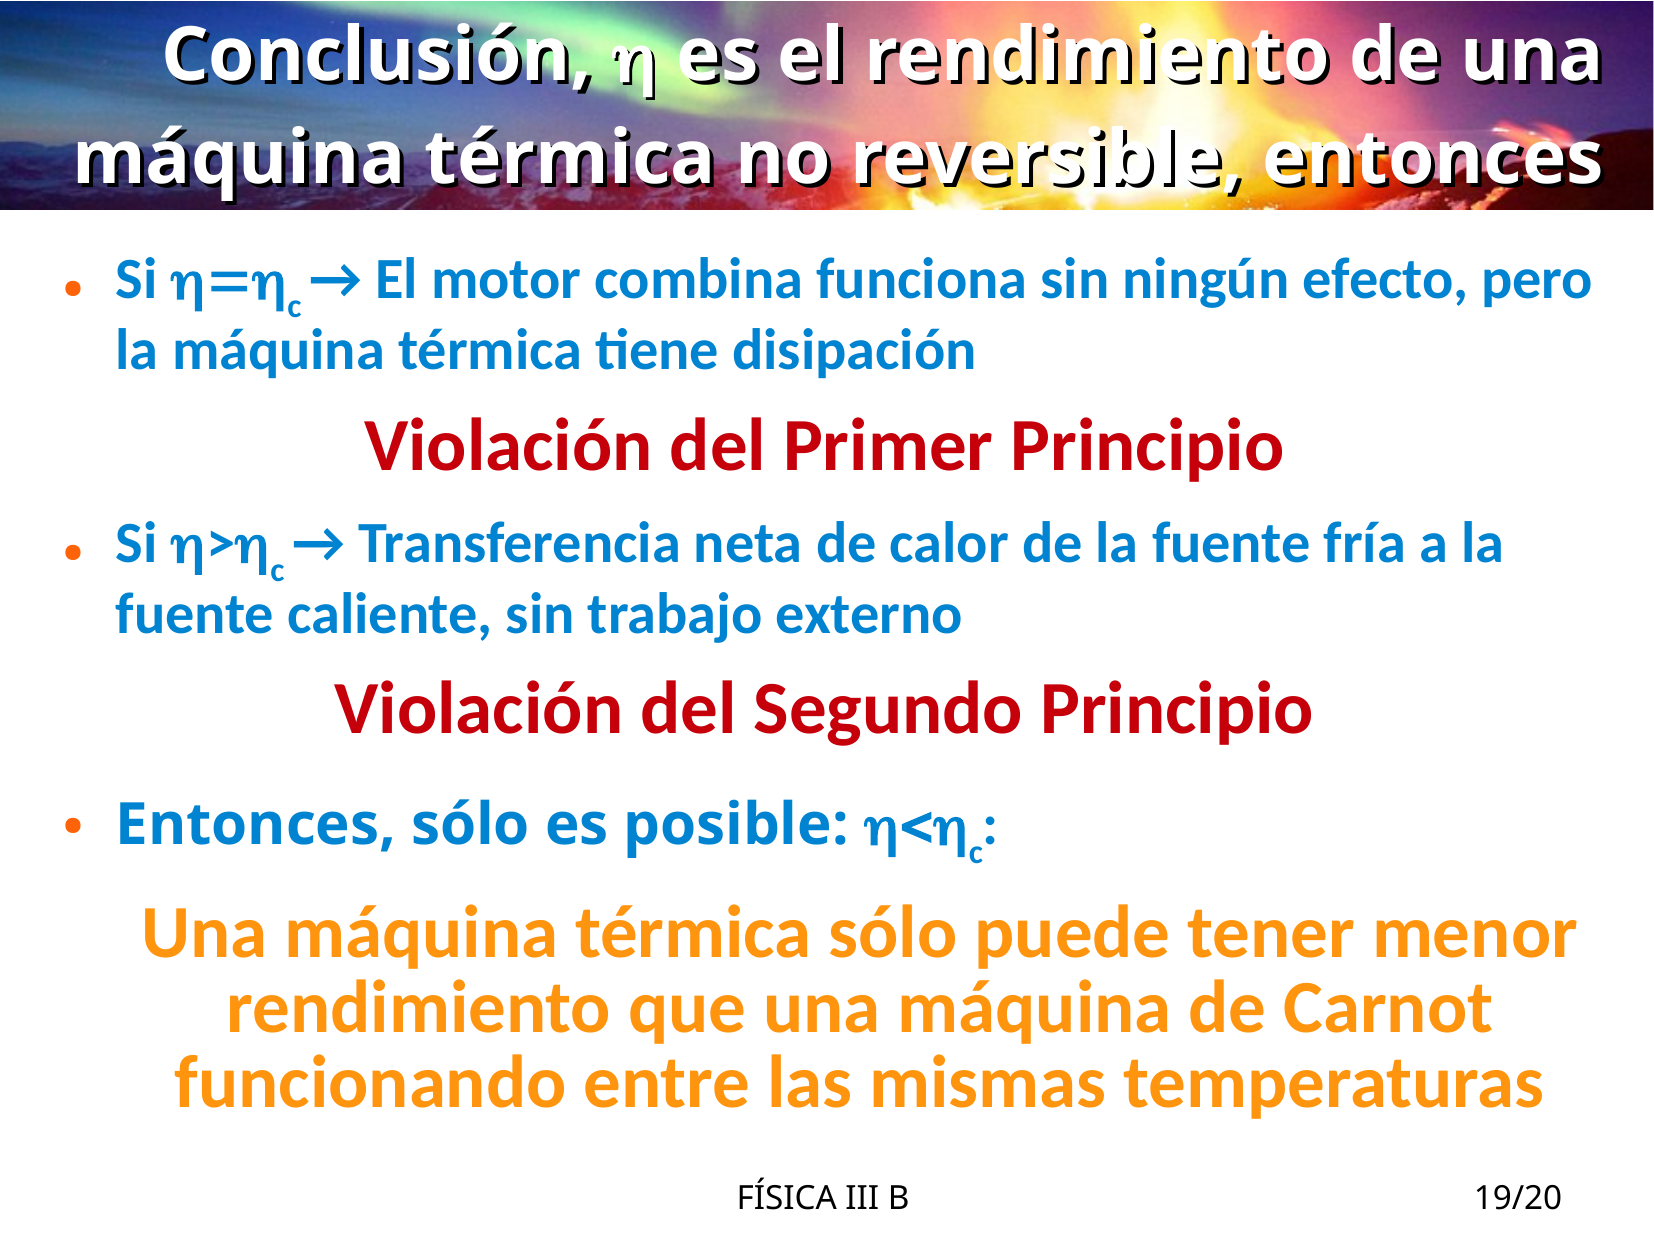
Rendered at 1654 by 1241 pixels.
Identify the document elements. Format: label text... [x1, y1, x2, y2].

picture [0, 1, 1654, 210]
title Conclusión, h es el rendimiento de una máquina térmica no reversible, entonces [45, 11, 1606, 195]
list Si h=hc → El motor combina funciona sin ningún efecto, pero la máquina térmica tiene disipación Violación del Primer Principio Si h>hc → Transferencia neta de calor de la fuente fría a la fuente caliente, sin trabajo externo Violación del Segundo Principio Entonces, sólo es posible: h<hc: Una máquina térmica sólo puede tener menor rendimiento que una máquina de Carnot funcionando entre las mismas temperaturas [45, 255, 1606, 1156]
